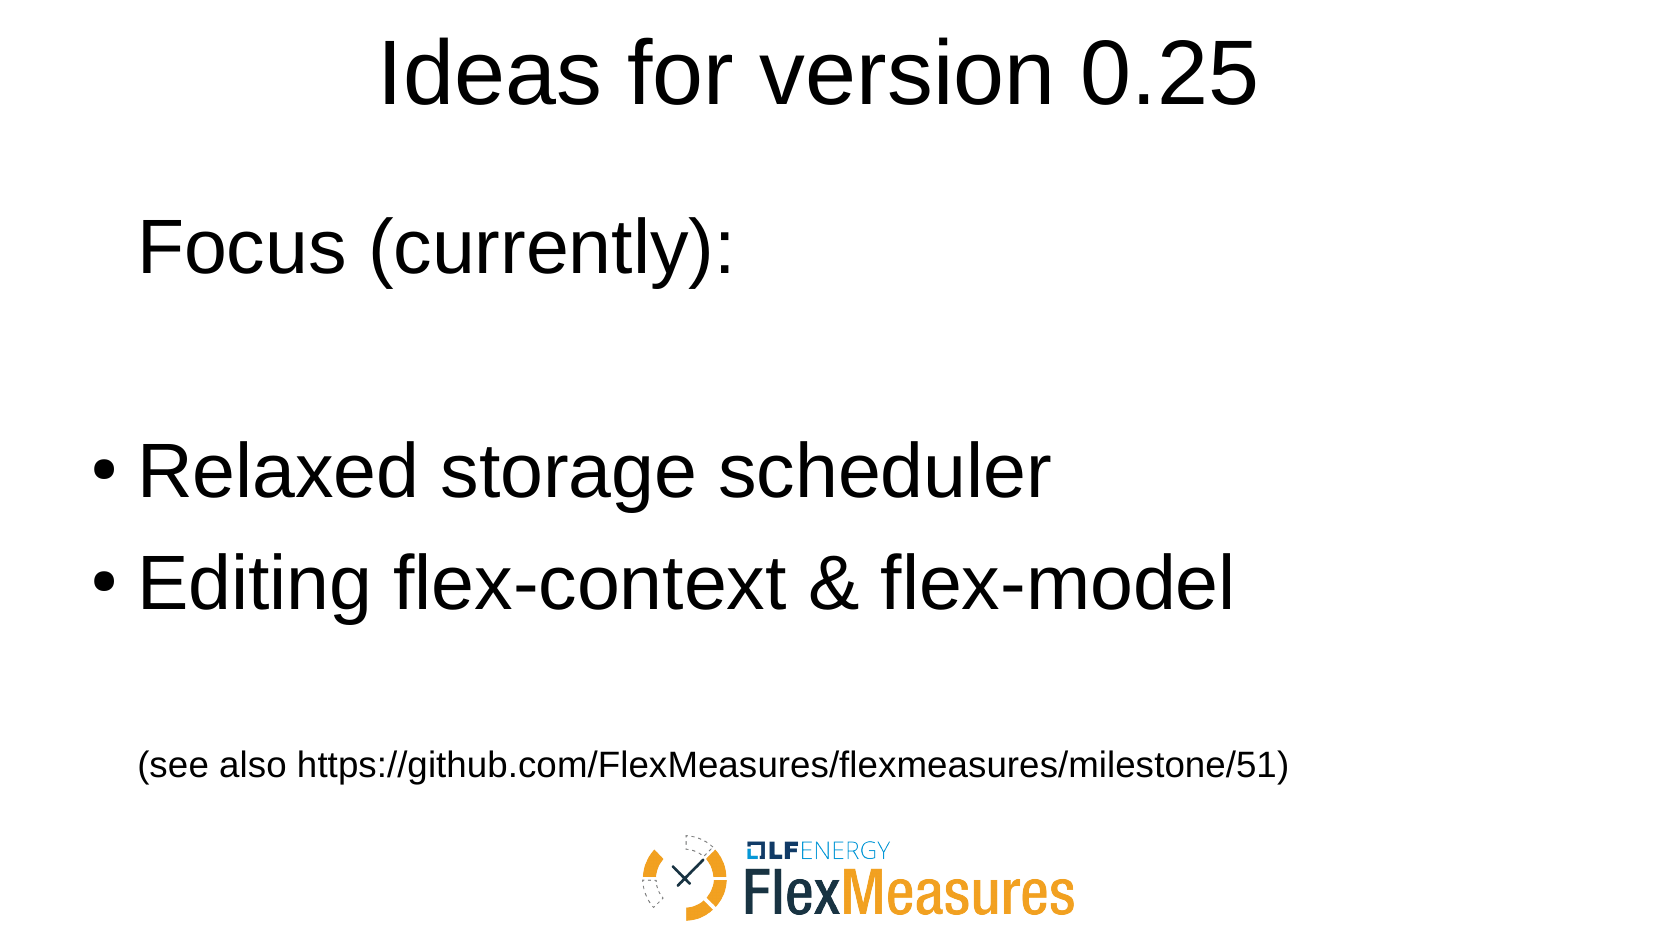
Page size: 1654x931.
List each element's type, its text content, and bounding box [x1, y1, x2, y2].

list Focus (currently): Relaxed storage scheduler Editing flex-context & flex-model (see also https://github.com/FlexMeasures/flexmeasures/milestone/51) [75, 112, 1613, 788]
title Ideas for version 0.25 [75, 0, 1564, 112]
picture [642, 835, 1074, 921]
